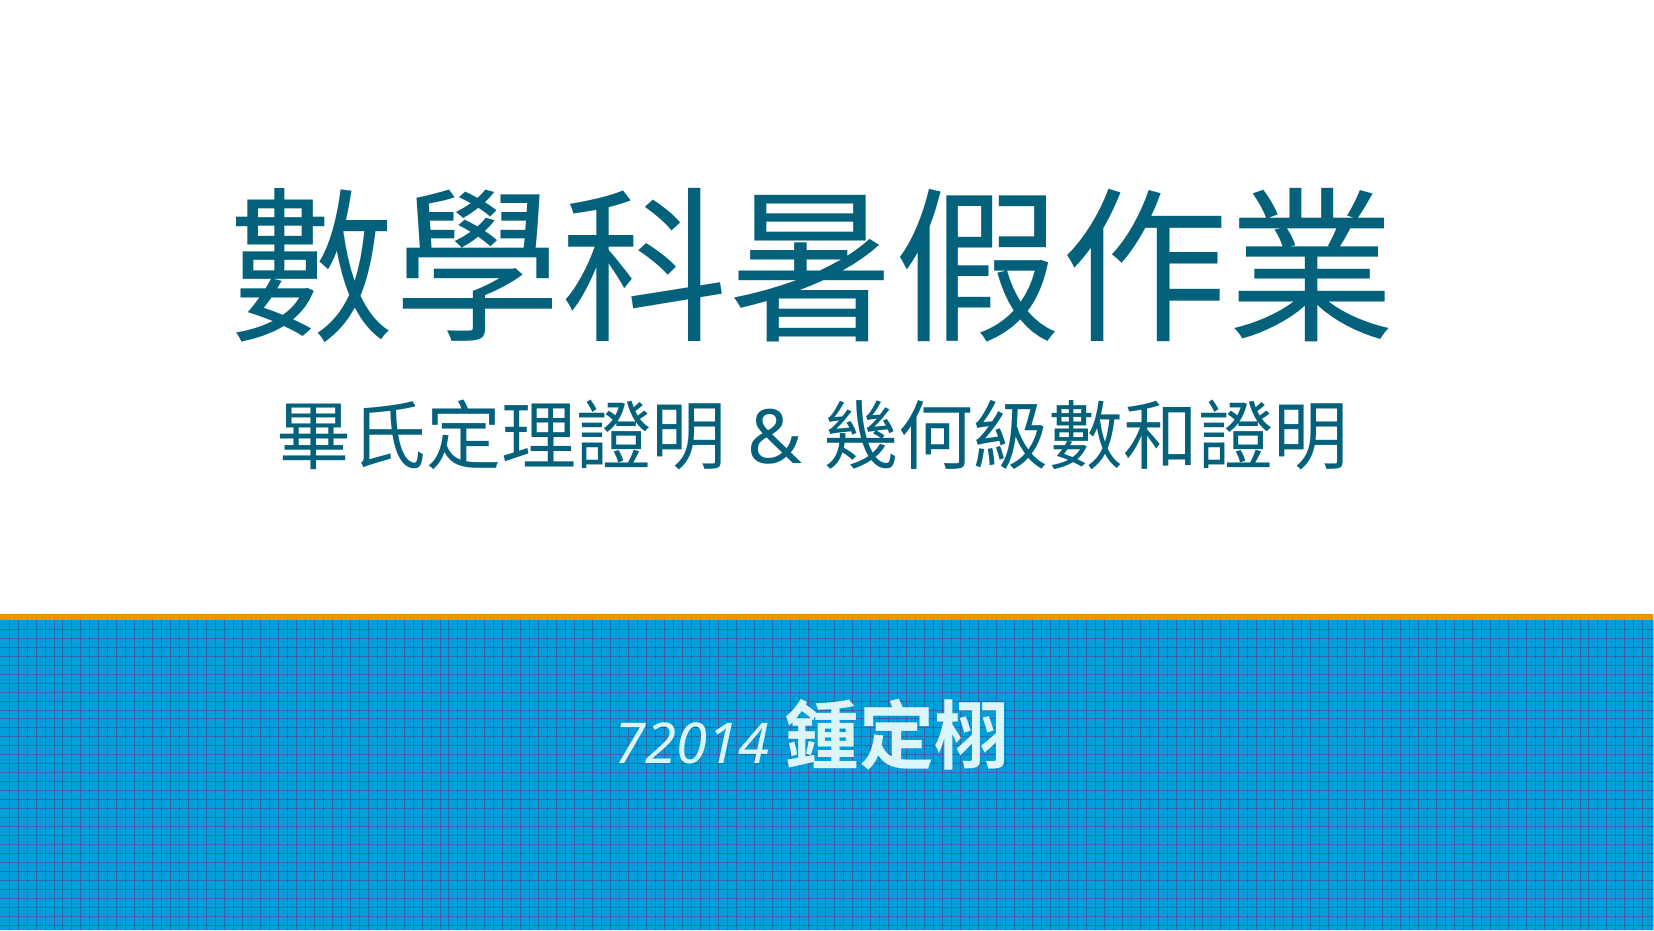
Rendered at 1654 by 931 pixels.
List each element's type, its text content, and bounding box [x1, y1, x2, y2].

subtitle 72014鍾定栩 [73, 634, 1551, 827]
title 數學科暑假作業 畢氏定理證明&幾何級數和證明 [73, 44, 1551, 576]
